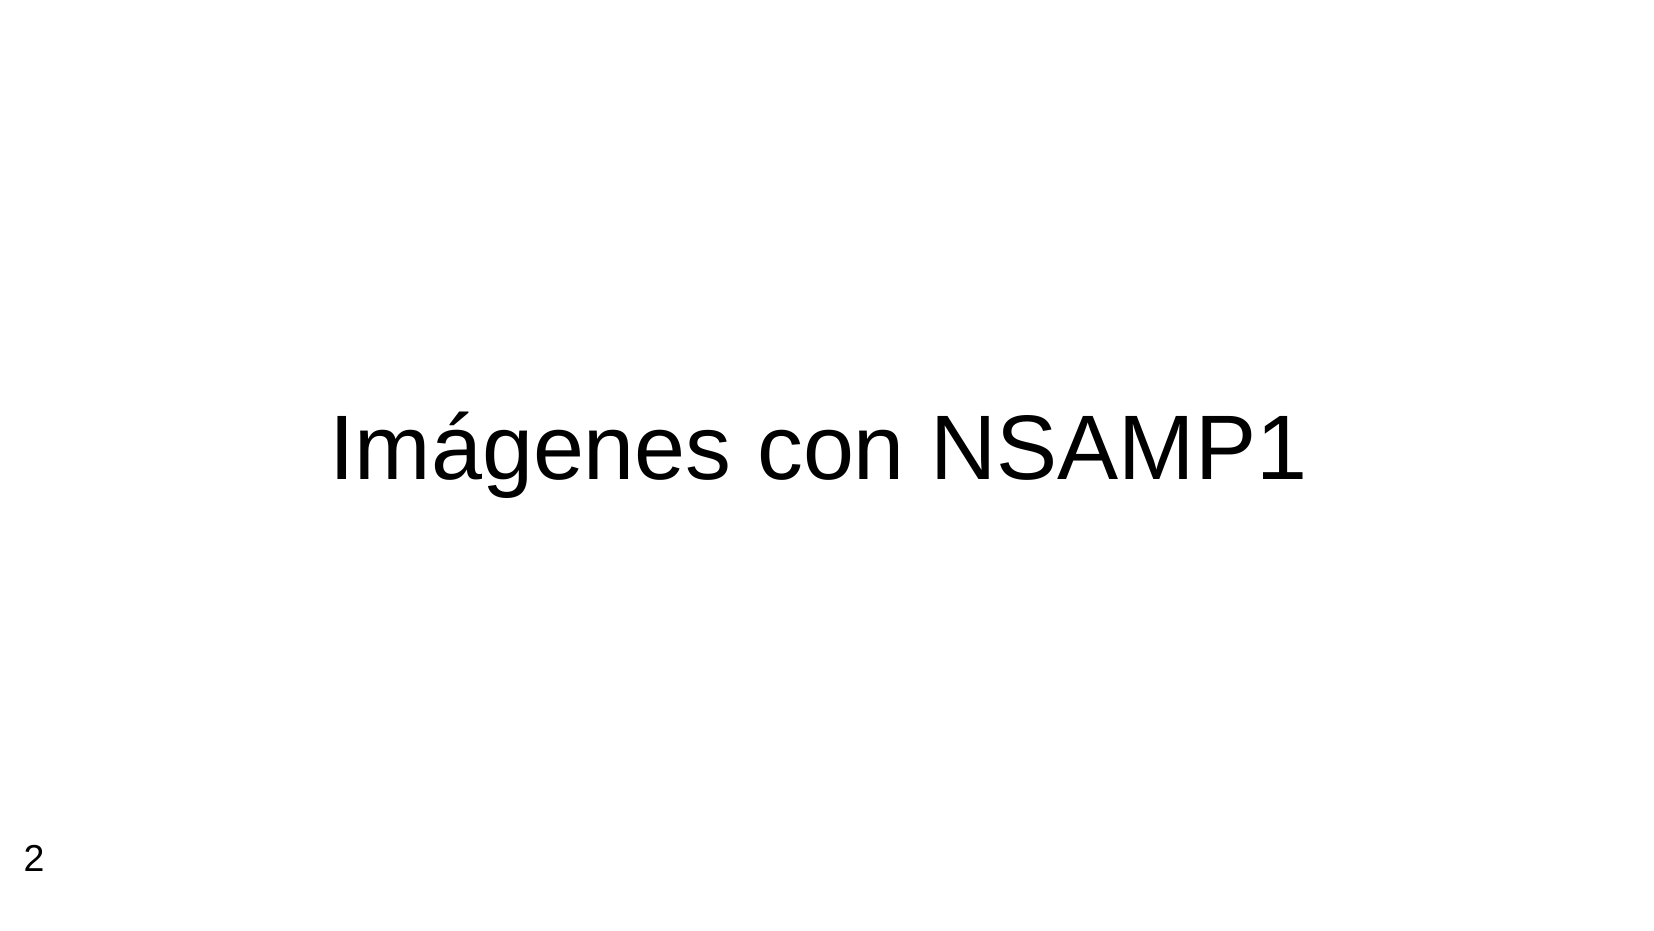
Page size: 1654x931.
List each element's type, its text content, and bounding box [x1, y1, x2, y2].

title Imágenes con NSAMP1 [75, 369, 1564, 526]
text_box <number> [8, 829, 638, 901]
